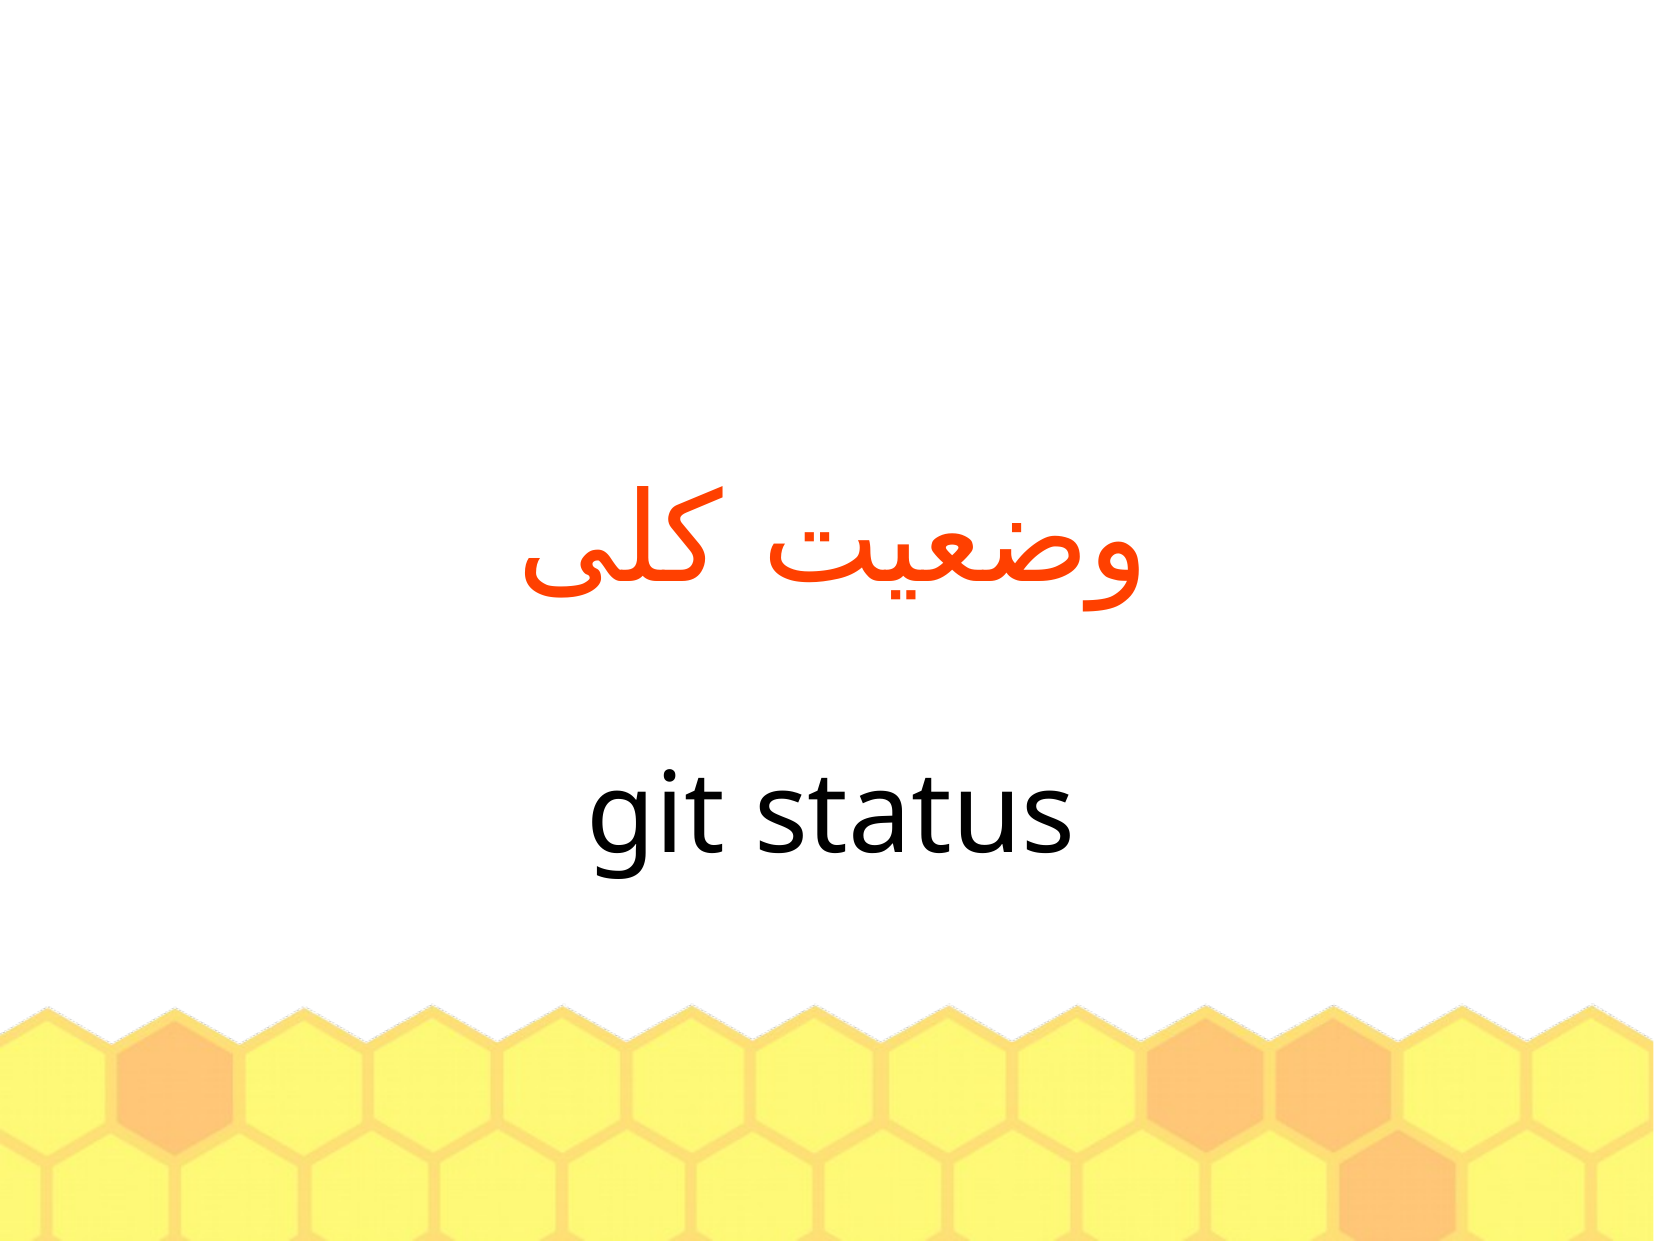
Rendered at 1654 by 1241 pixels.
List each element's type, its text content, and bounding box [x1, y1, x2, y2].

picture [0, 1001, 1654, 1241]
title وضعیت کلی [90, 435, 1579, 643]
title git status [86, 705, 1576, 913]
